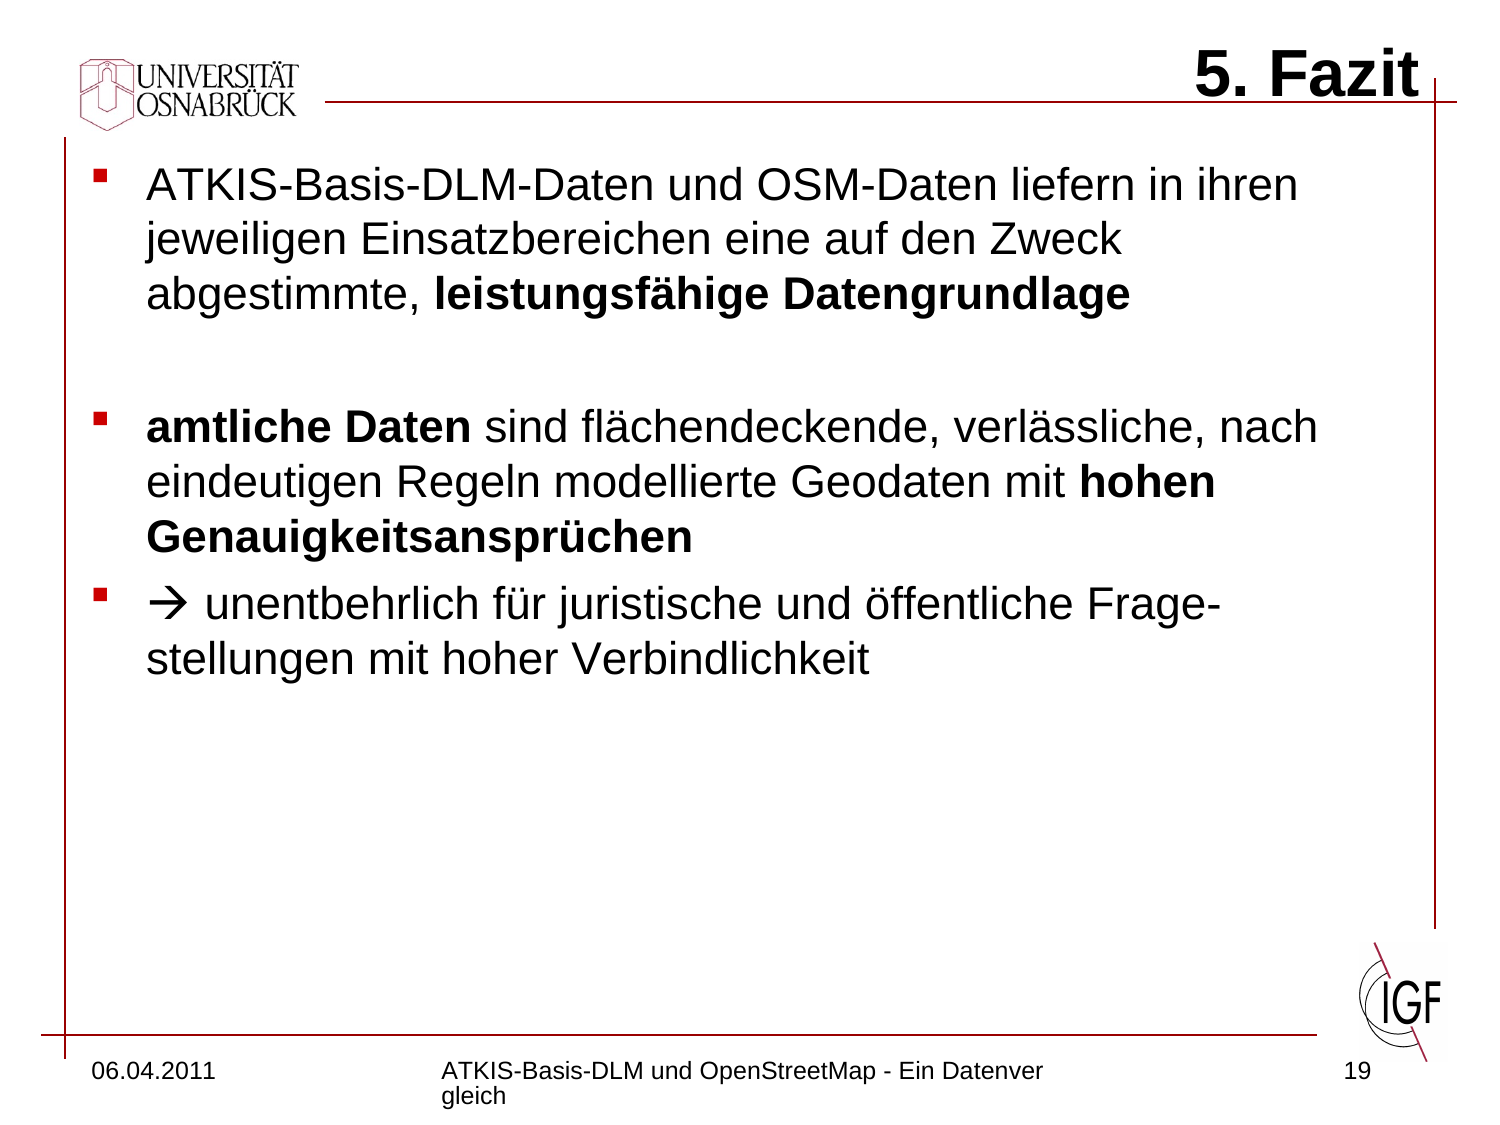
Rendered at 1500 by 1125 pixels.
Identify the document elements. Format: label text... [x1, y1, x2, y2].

title 5. Fazit [460, 18, 1436, 121]
picture [79, 59, 299, 131]
picture [1359, 942, 1448, 1062]
list ATKIS-Basis-DLM-Daten und OSM-Daten liefern in ihren jeweiligen Einsatzbereichen eine auf den Zweck abgestimmte, leistungsfähige Datengrundlage amtliche Daten sind flächendeckende, verlässliche, nach eindeutigen Regeln modellierte Geodaten mit hohen Genauigkeitsansprüchen  unentbehrlich für juristische und öffentliche Frage-stellungen mit hoher Verbindlichkeit [75, 146, 1426, 1019]
